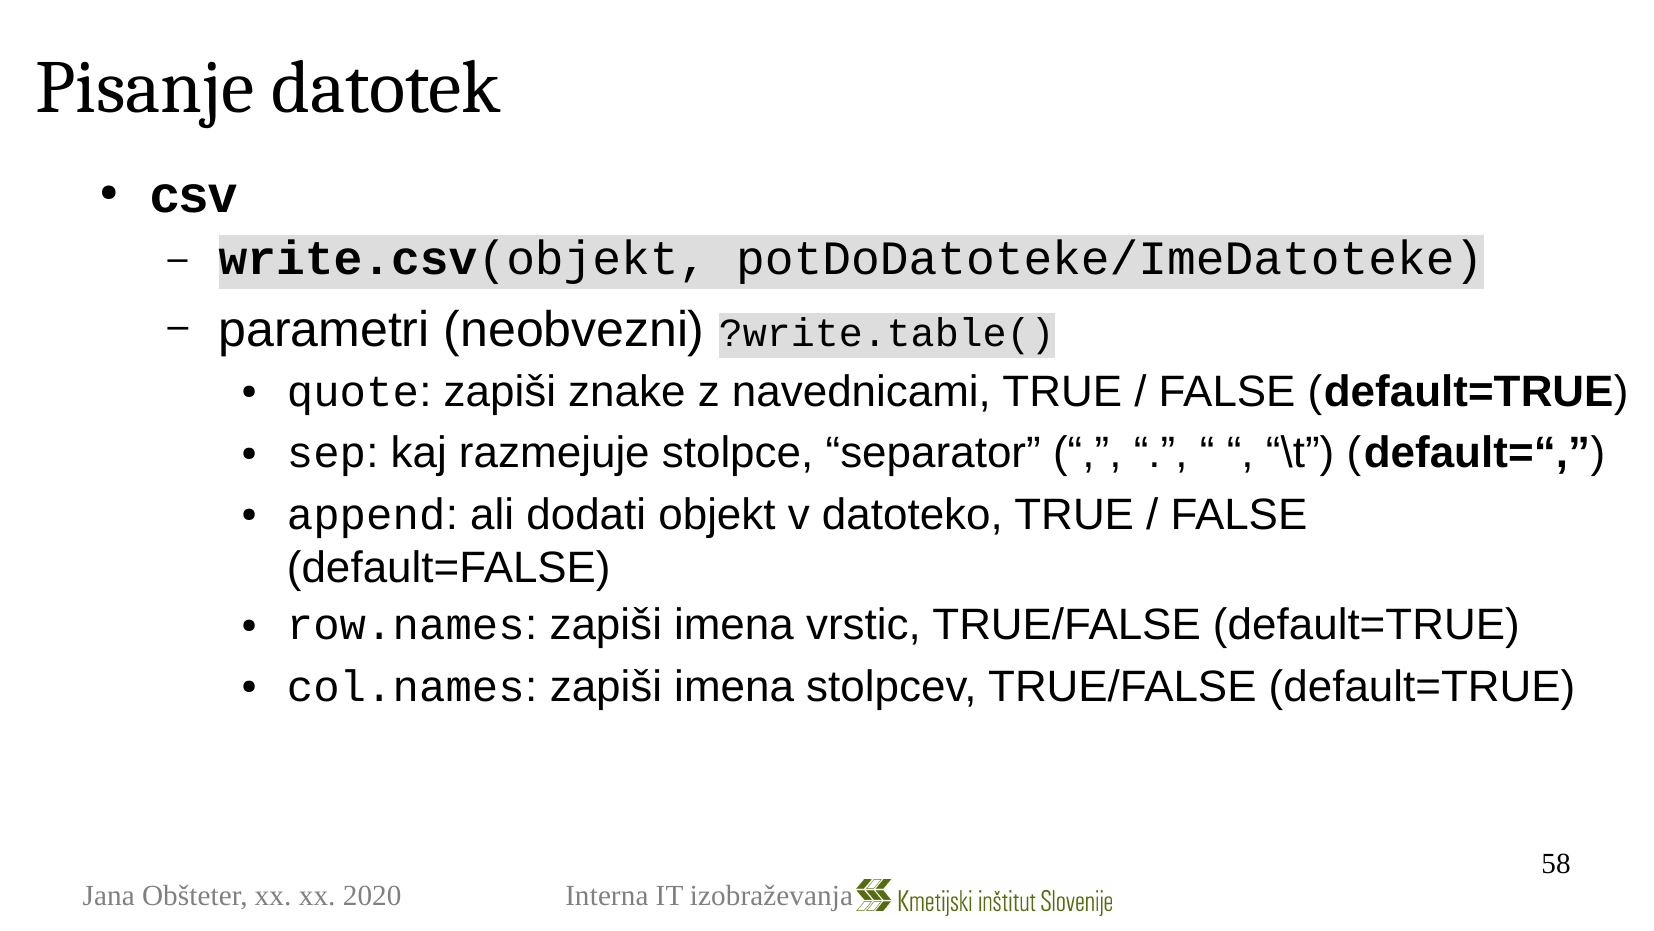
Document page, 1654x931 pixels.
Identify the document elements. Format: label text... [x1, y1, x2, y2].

picture [856, 879, 1112, 916]
title Pisanje datotek [35, 21, 1524, 154]
list csv write.csv(objekt, potDoDatoteke/ImeDatoteke) parametri (neobvezni) ?write.table() quote: zapiši znake z navednicami, TRUE / FALSE (default=TRUE) sep: kaj razmejuje stolpce, “separator” (“,”, “.”, “ “, “\t”) (default=“,”) append: ali dodati objekt v datoteko, TRUE / FALSE (default=FALSE) row.names: zapiši imena vrstic, TRUE/FALSE (default=TRUE) col.names: zapiši imena stolpcev, TRUE/FALSE (default=TRUE) [82, 165, 1630, 839]
